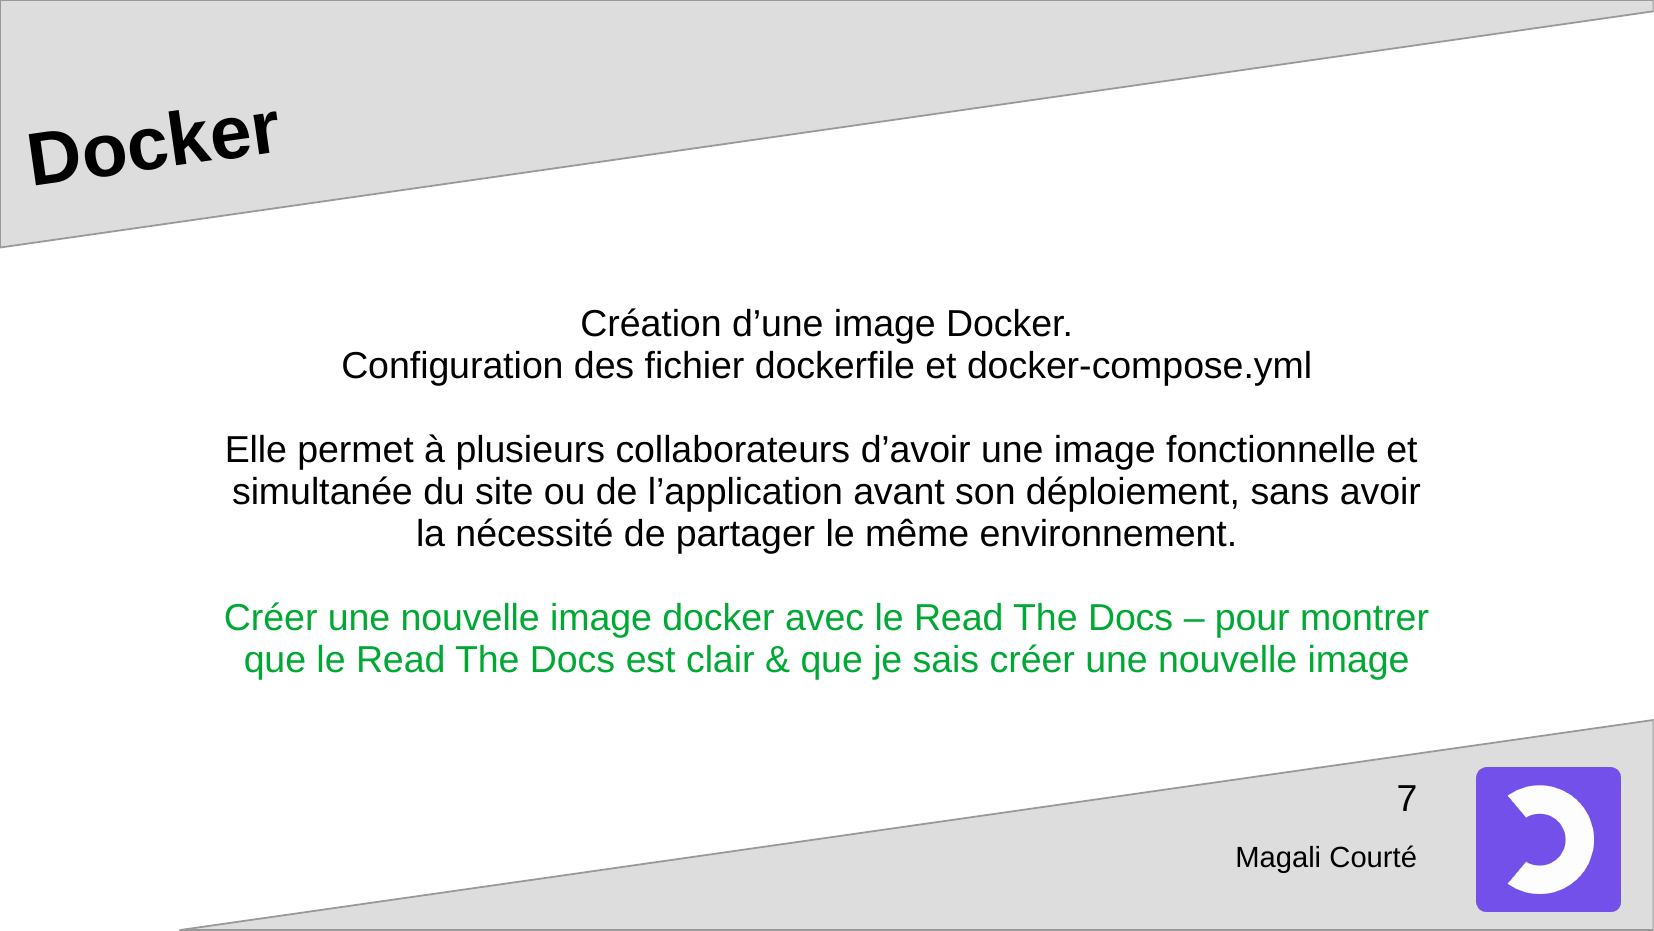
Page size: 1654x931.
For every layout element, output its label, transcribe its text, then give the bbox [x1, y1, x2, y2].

picture [1476, 767, 1621, 912]
title Docker [16, 0, 1501, 239]
text_box Création d’une image Docker. Configuration des fichier dockerfile et docker-compose.yml Elle permet à plusieurs collaborateurs d’avoir une image fonctionnelle et simultanée du site ou de l’application avant son déploiement, sans avoir la nécessité de partager le même environnement. Créer une nouvelle image docker avec le Read The Docs – pour montrer que le Read The Docs est clair & que je sais créer une nouvelle image [206, 295, 1447, 772]
